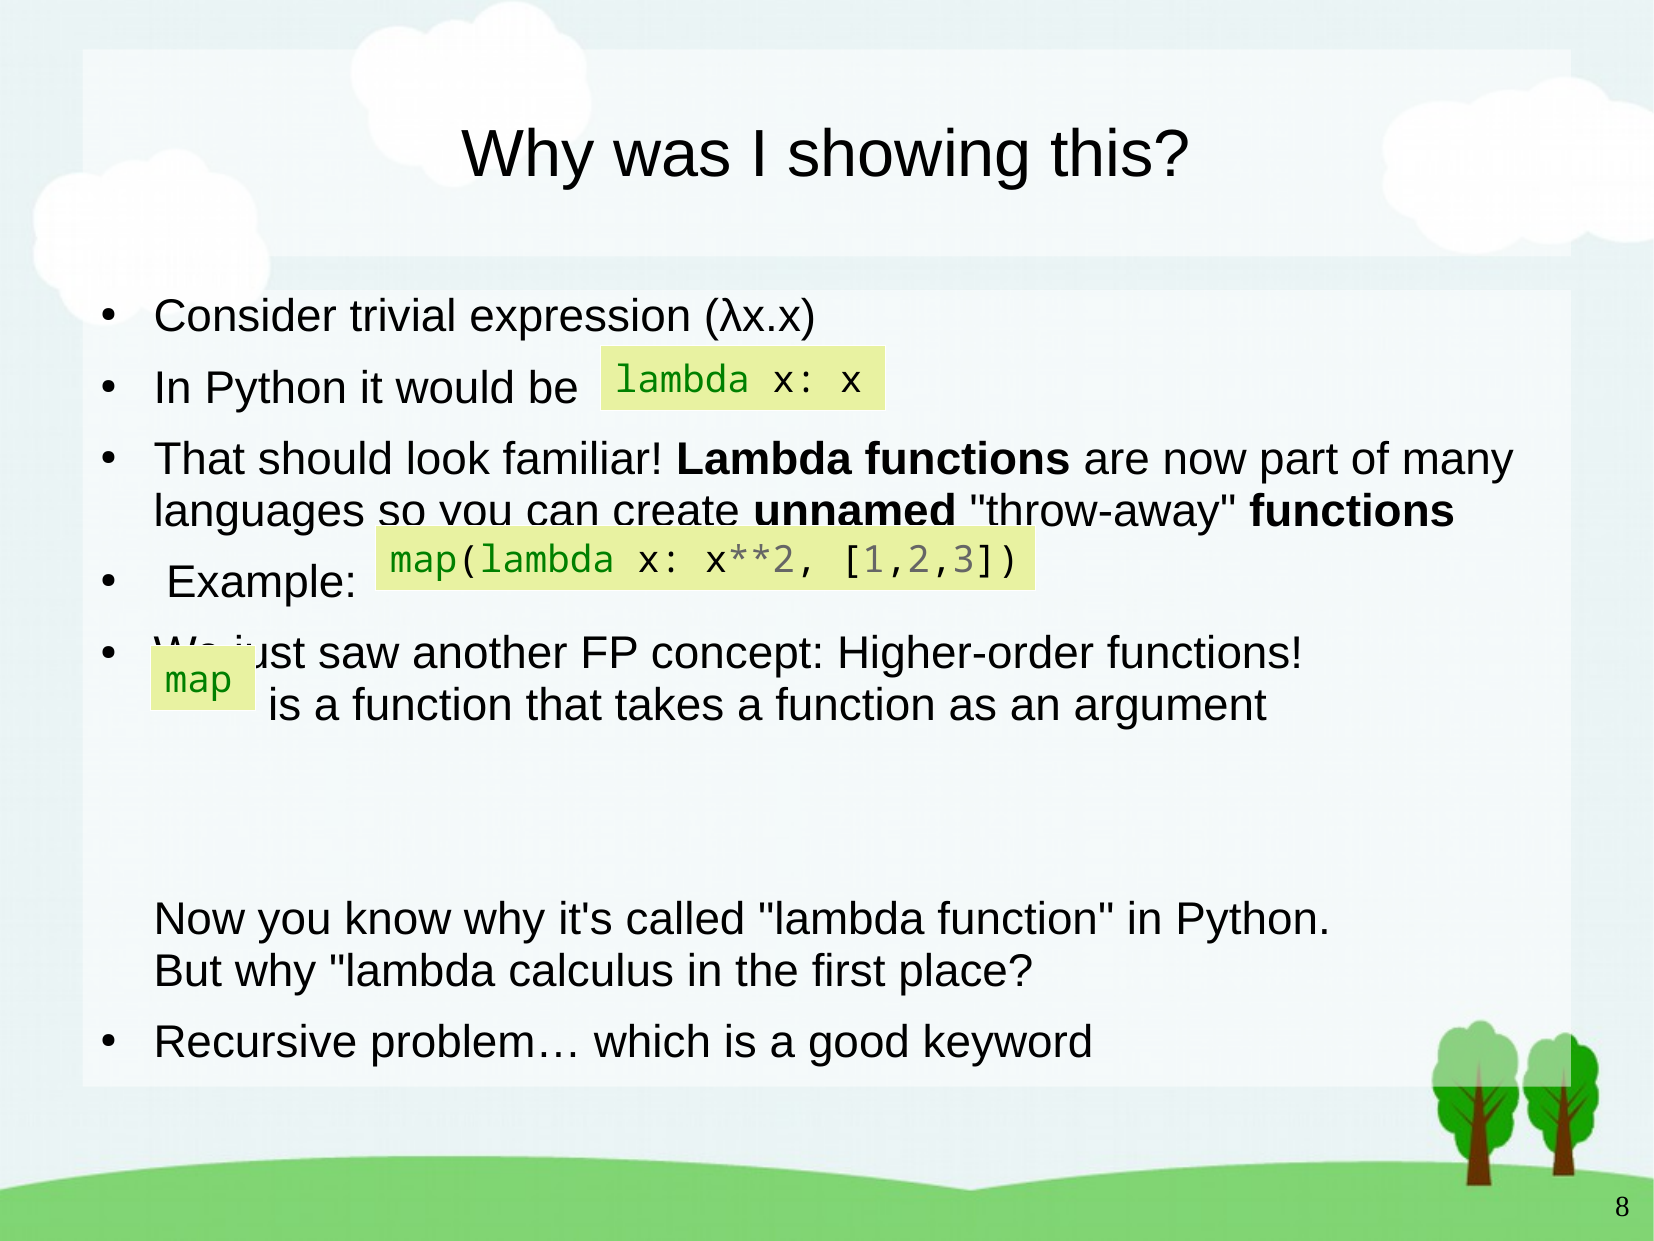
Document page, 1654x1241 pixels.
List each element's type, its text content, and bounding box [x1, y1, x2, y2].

list Consider trivial expression (λx.x) In Python it would be That should look familiar! Lambda functions are now part of many languages so you can create unnamed "throw-away" functions Example: We just saw another FP concept: Higher-order functions! is a function that takes a function as an argument Now you know why it's called "lambda function" in Python. But why "lambda calculus in the first place? Recursive problem… which is a good keyword [82, 290, 1571, 1087]
title Why was I showing this? [82, 49, 1571, 257]
text_box lambda x: x [600, 345, 886, 406]
picture [0, 0, 1654, 1241]
text_box map(lambda x: x**2, [1,2,3]) [375, 525, 1036, 586]
text_box map [150, 645, 256, 706]
